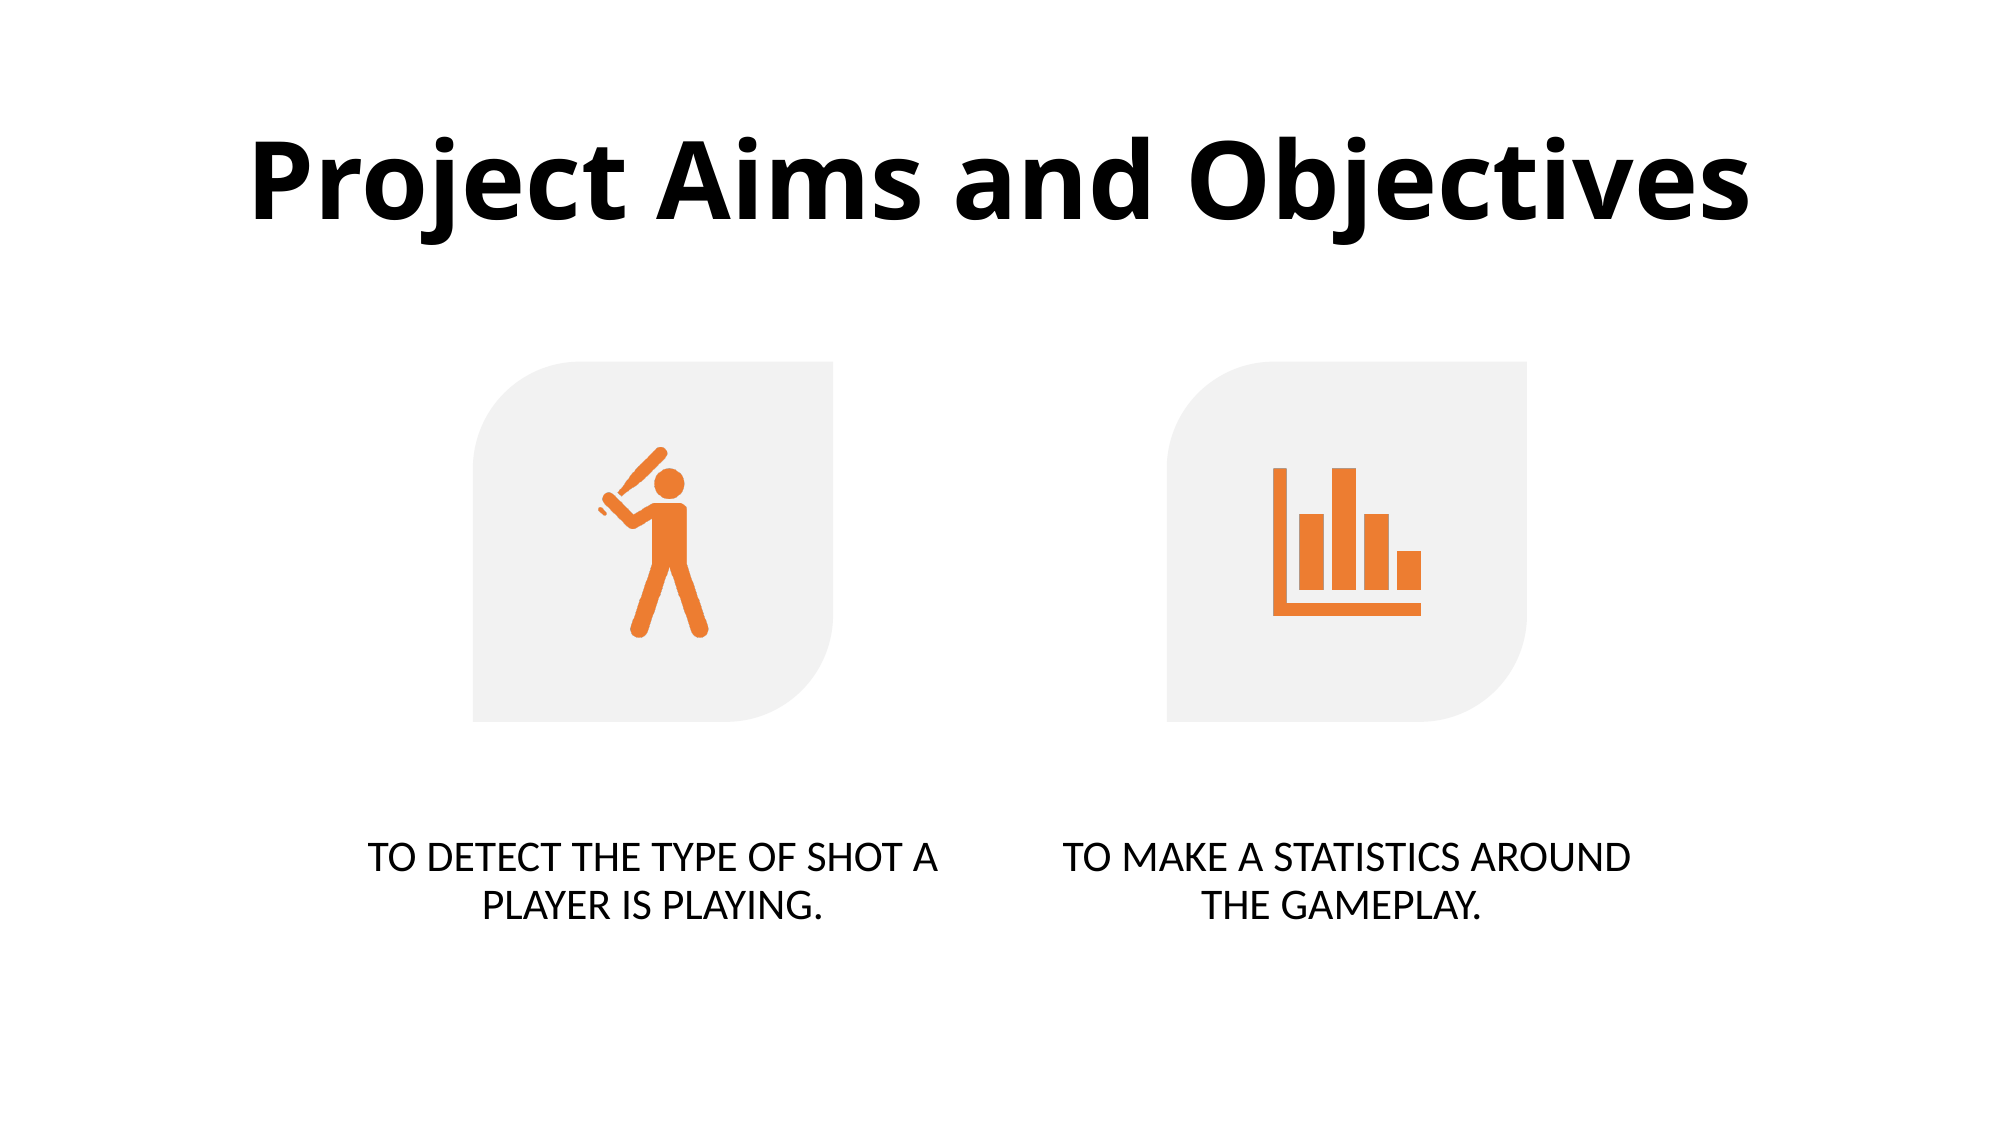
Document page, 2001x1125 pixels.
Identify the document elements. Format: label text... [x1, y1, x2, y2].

text_box [0, 0, 2000, 1125]
text_box Project Aims and Objectives [137, 91, 1863, 278]
text_box To detect the type of shot a player is playing. [357, 834, 949, 953]
text_box To make a statistics around the gameplay. [1051, 834, 1643, 953]
